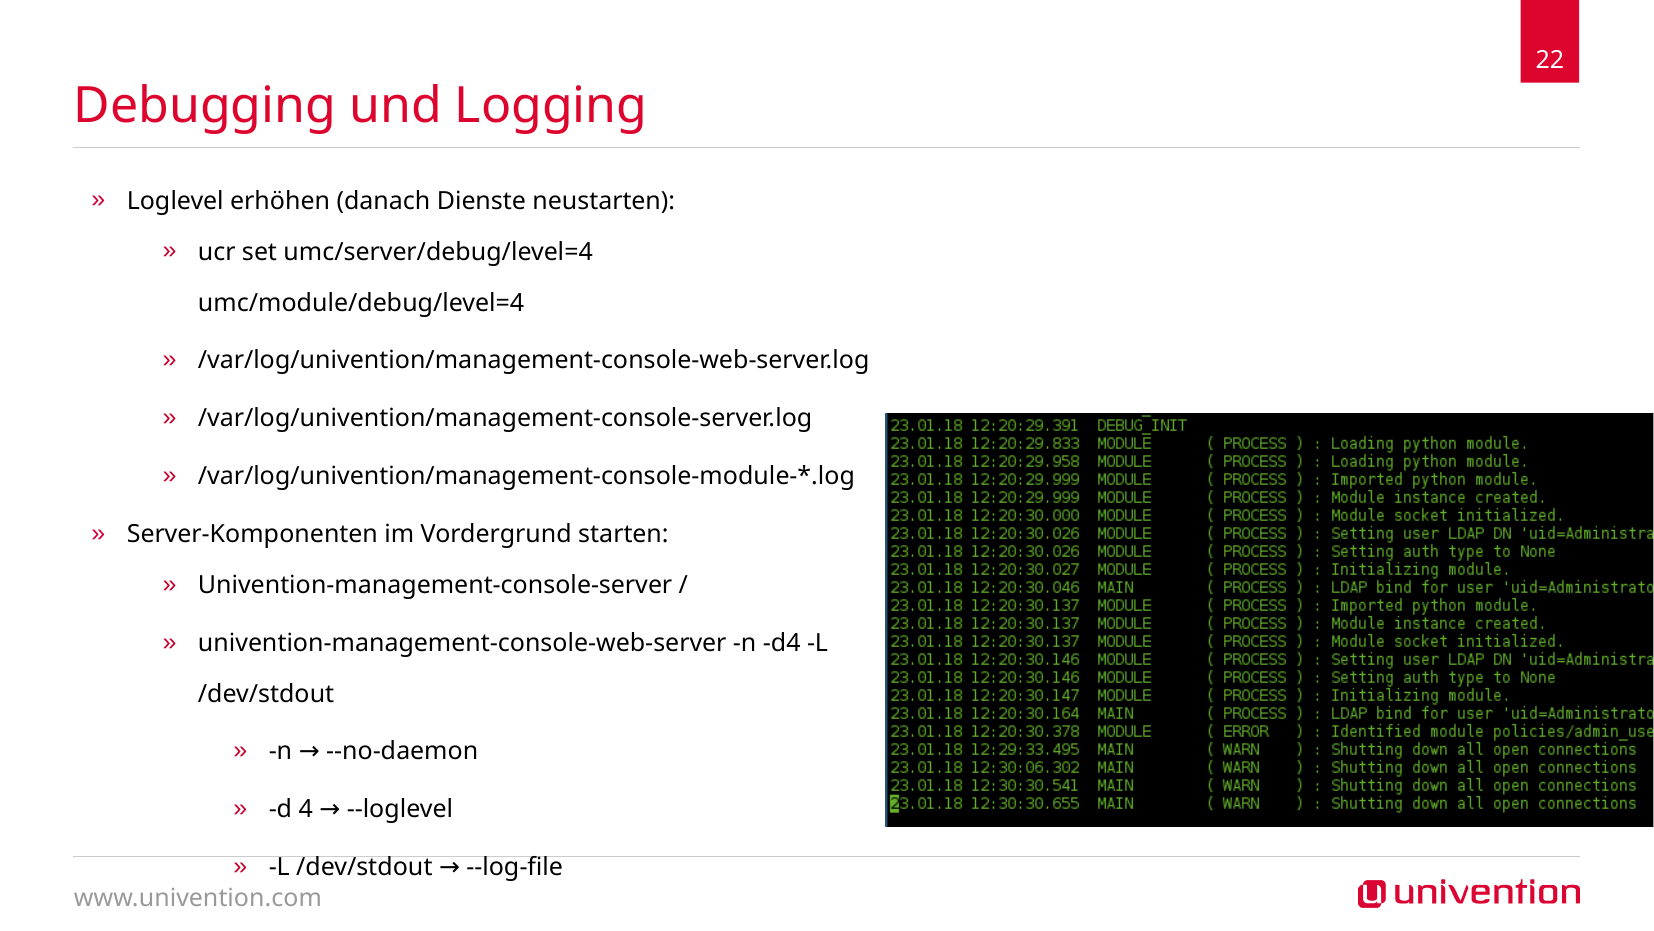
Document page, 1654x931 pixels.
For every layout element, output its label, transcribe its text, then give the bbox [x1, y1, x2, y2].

list Loglevel erhöhen (danach Dienste neustarten): ucr set umc/server/debug/level=4 umc/module/debug/level=4 /var/log/univention/management-console-web-server.log /var/log/univention/management-console-server.log /var/log/univention/management-console-module-*.log Server-Komponenten im Vordergrund starten: Univention-management-console-server / univention-management-console-web-server -n -d4 -L /dev/stdout -n → --no-daemon -d 4 → --loglevel -L /dev/stdout → --log-file [73, 165, 886, 857]
picture [885, 413, 1654, 827]
title Debugging und Logging [73, 59, 1580, 148]
picture [1358, 879, 1580, 908]
